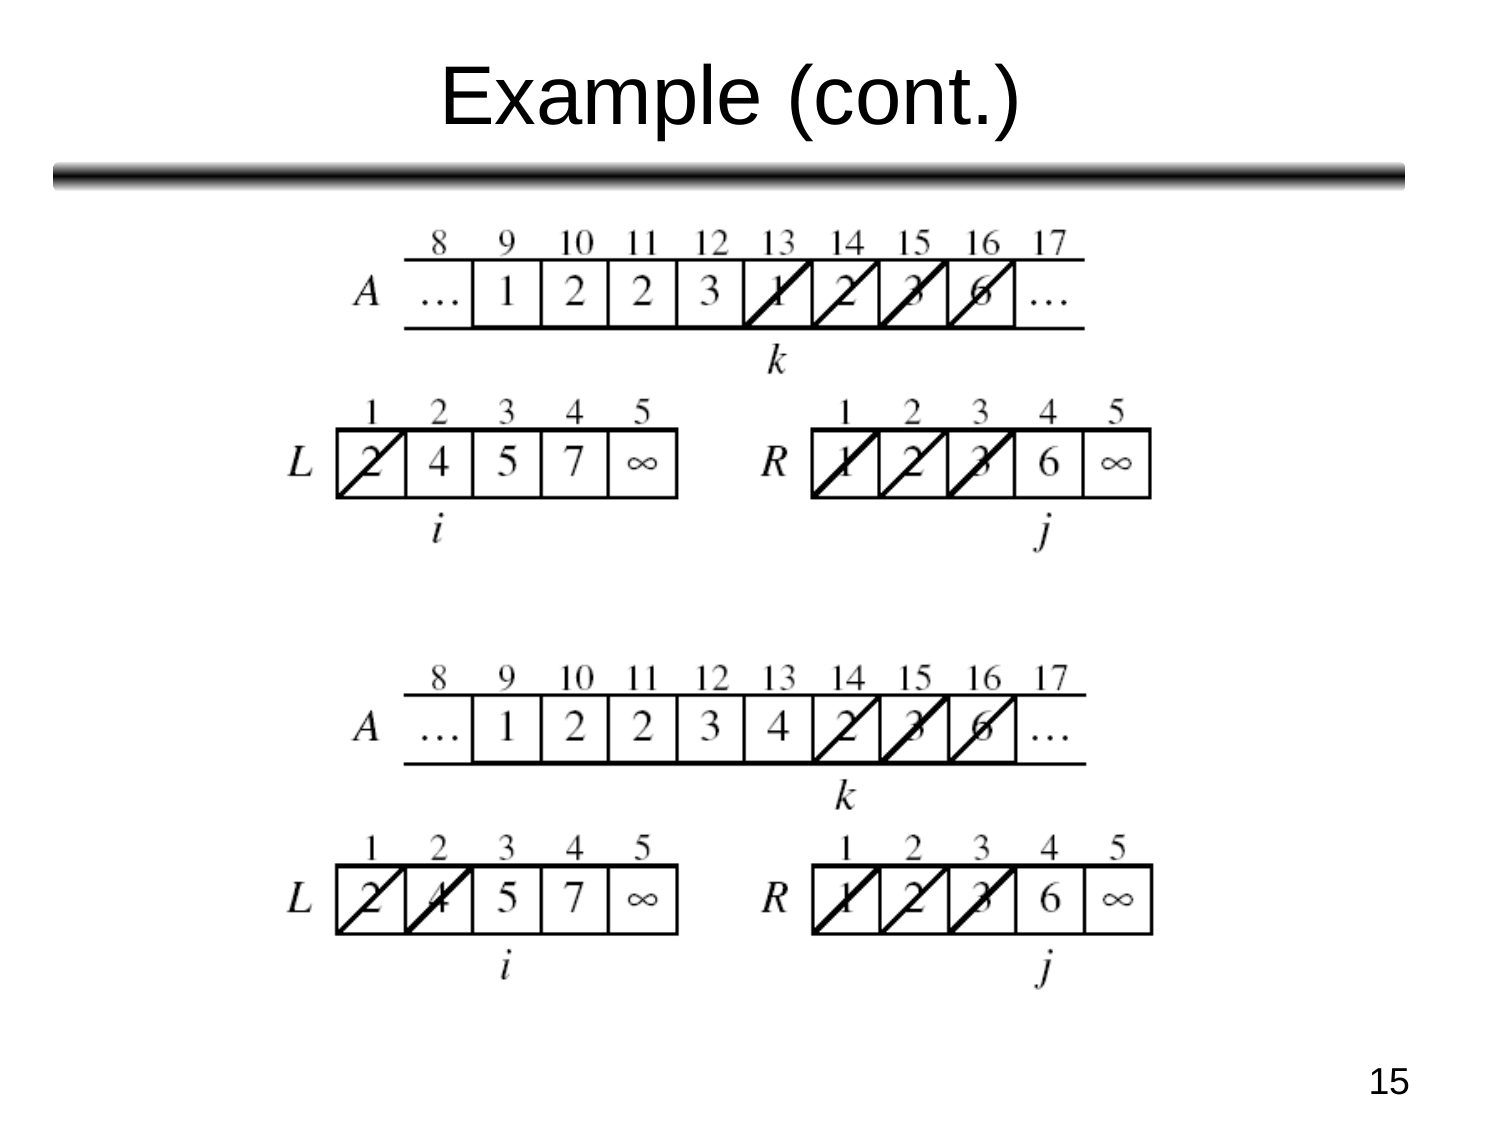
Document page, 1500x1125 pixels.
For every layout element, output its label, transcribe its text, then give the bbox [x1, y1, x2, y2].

title Example (cont.) [55, 16, 1406, 166]
chart [274, 210, 1167, 565]
chart [275, 645, 1167, 1005]
